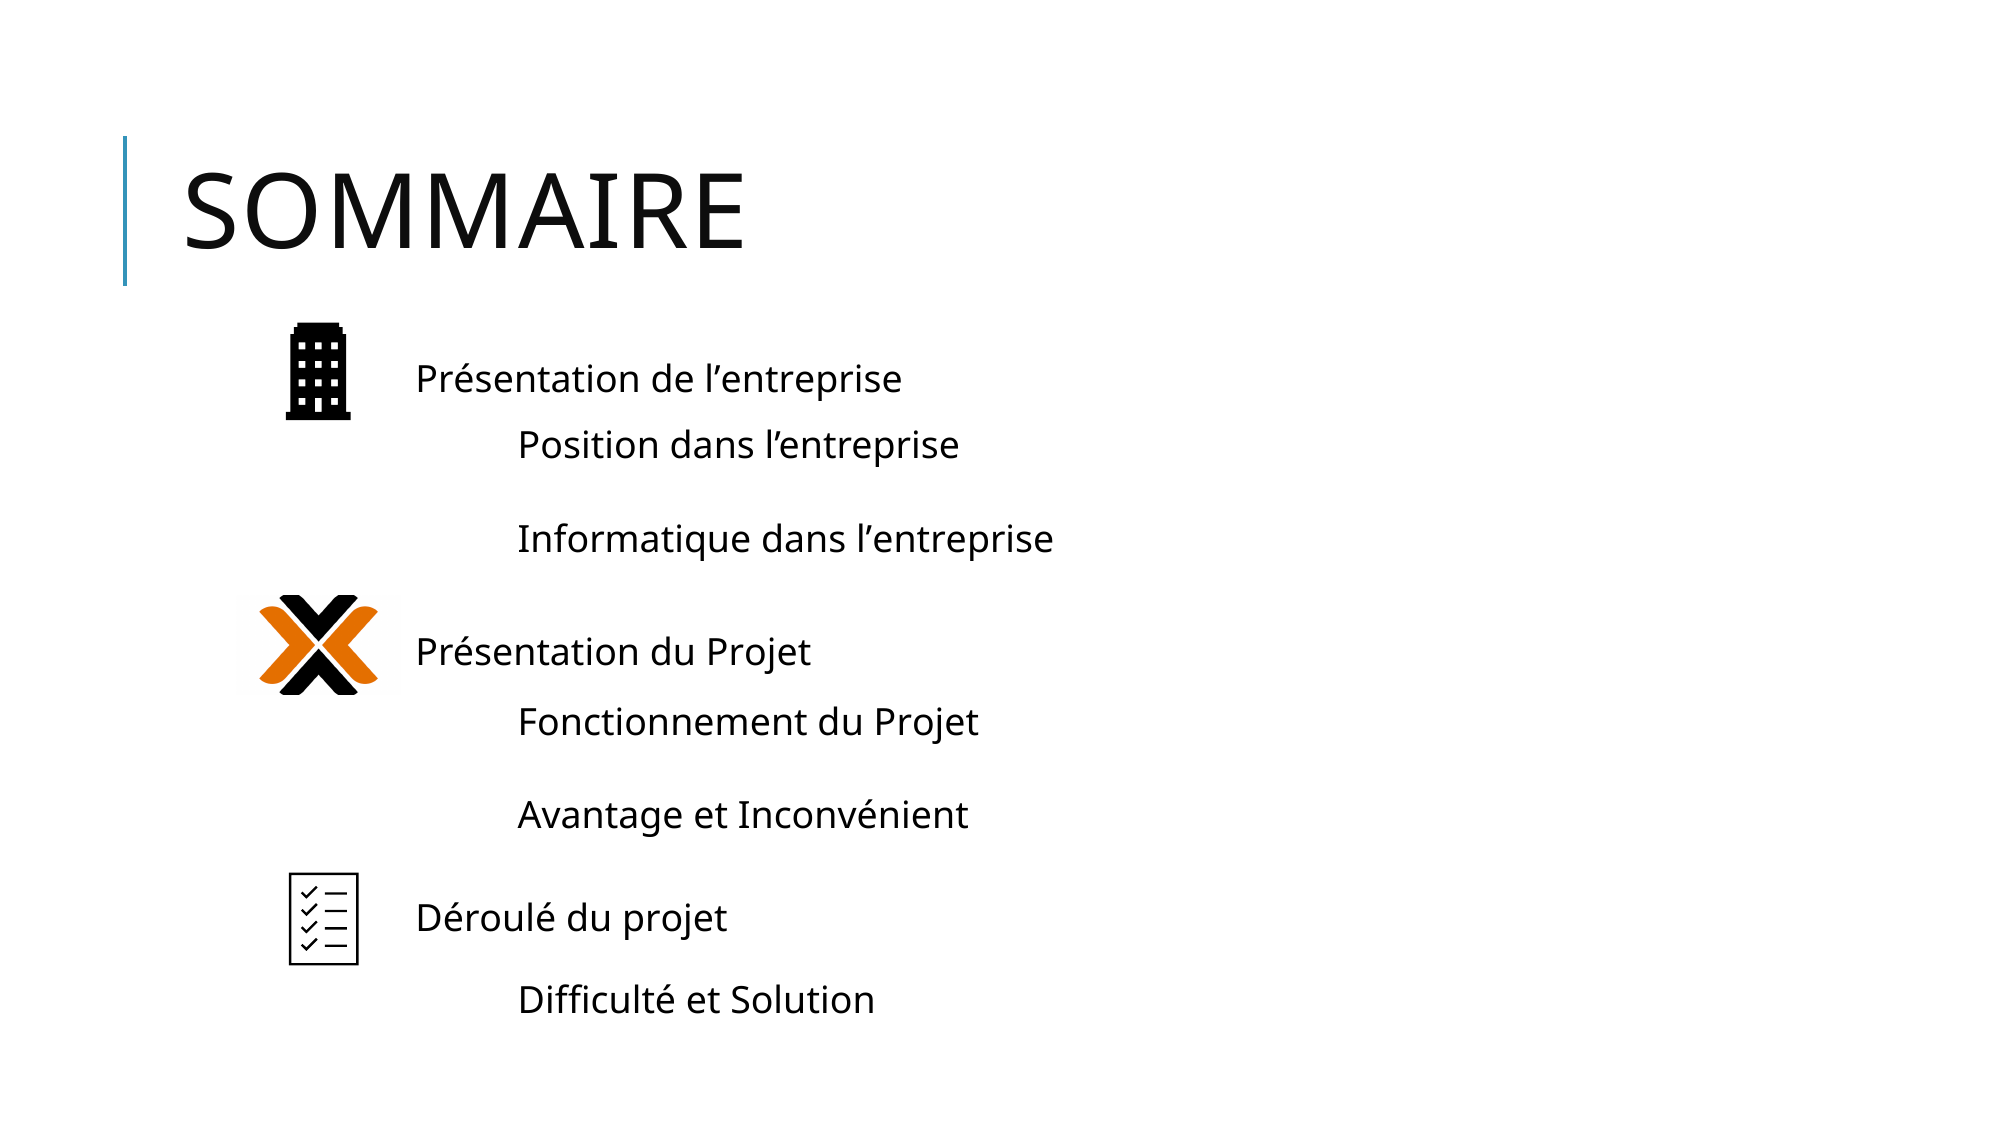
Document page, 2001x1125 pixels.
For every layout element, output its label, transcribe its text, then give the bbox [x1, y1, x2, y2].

text_box Présentation du Projet [401, 620, 1034, 681]
text_box Avantage et Inconvénient [502, 783, 1136, 844]
picture [262, 315, 375, 428]
text_box Informatique dans l’entreprise [502, 506, 1136, 568]
picture [236, 595, 401, 695]
title Sommaire [168, 96, 1763, 343]
text_box Position dans l’entreprise [502, 413, 1136, 475]
text_box Fonctionnement du Projet [502, 690, 1136, 751]
text_box Difficulté et Solution [502, 968, 1136, 1029]
picture [267, 862, 381, 976]
text_box Présentation de l’entreprise [400, 347, 1034, 409]
text_box Déroulé du projet [400, 886, 1034, 947]
